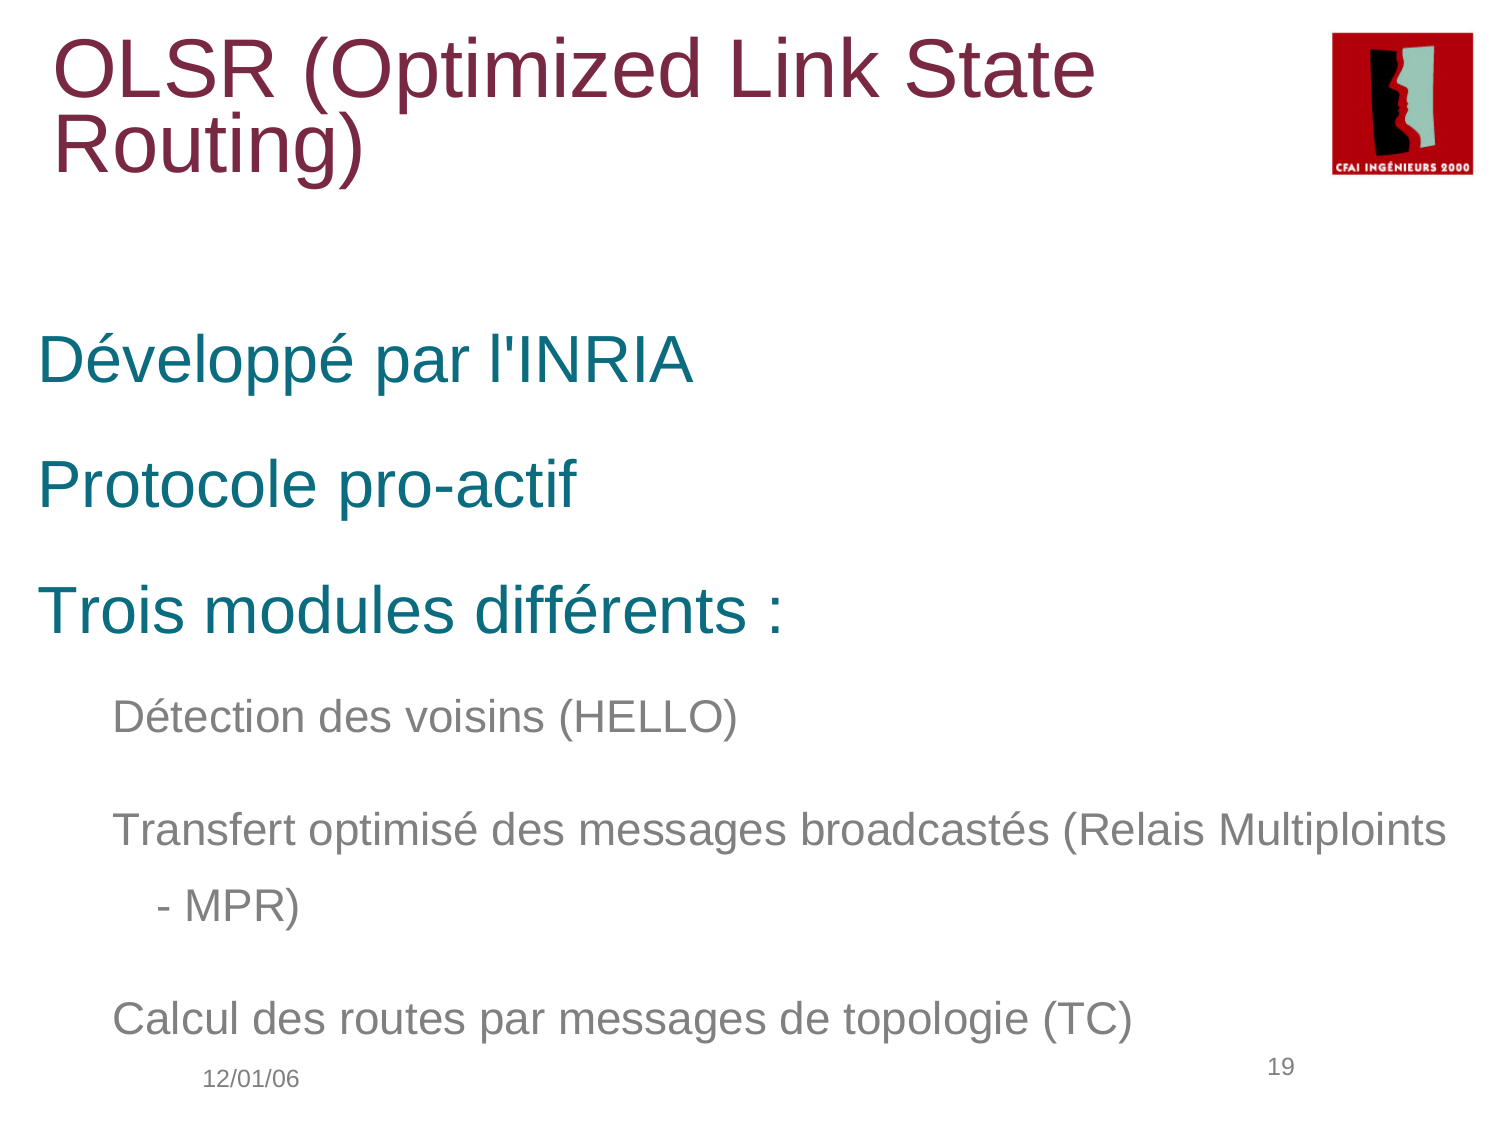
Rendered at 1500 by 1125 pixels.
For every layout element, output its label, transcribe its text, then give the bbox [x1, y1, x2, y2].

list Développé par l'INRIA Protocole pro-actif Trois modules différents : Détection des voisins (HELLO) Transfert optimisé des messages broadcastés (Relais Multiploints - MPR) Calcul des routes par messages de topologie (TC) [37, 284, 1463, 1006]
picture [1328, 29, 1477, 178]
title OLSR (Optimized Link State Routing) [37, 21, 1326, 204]
